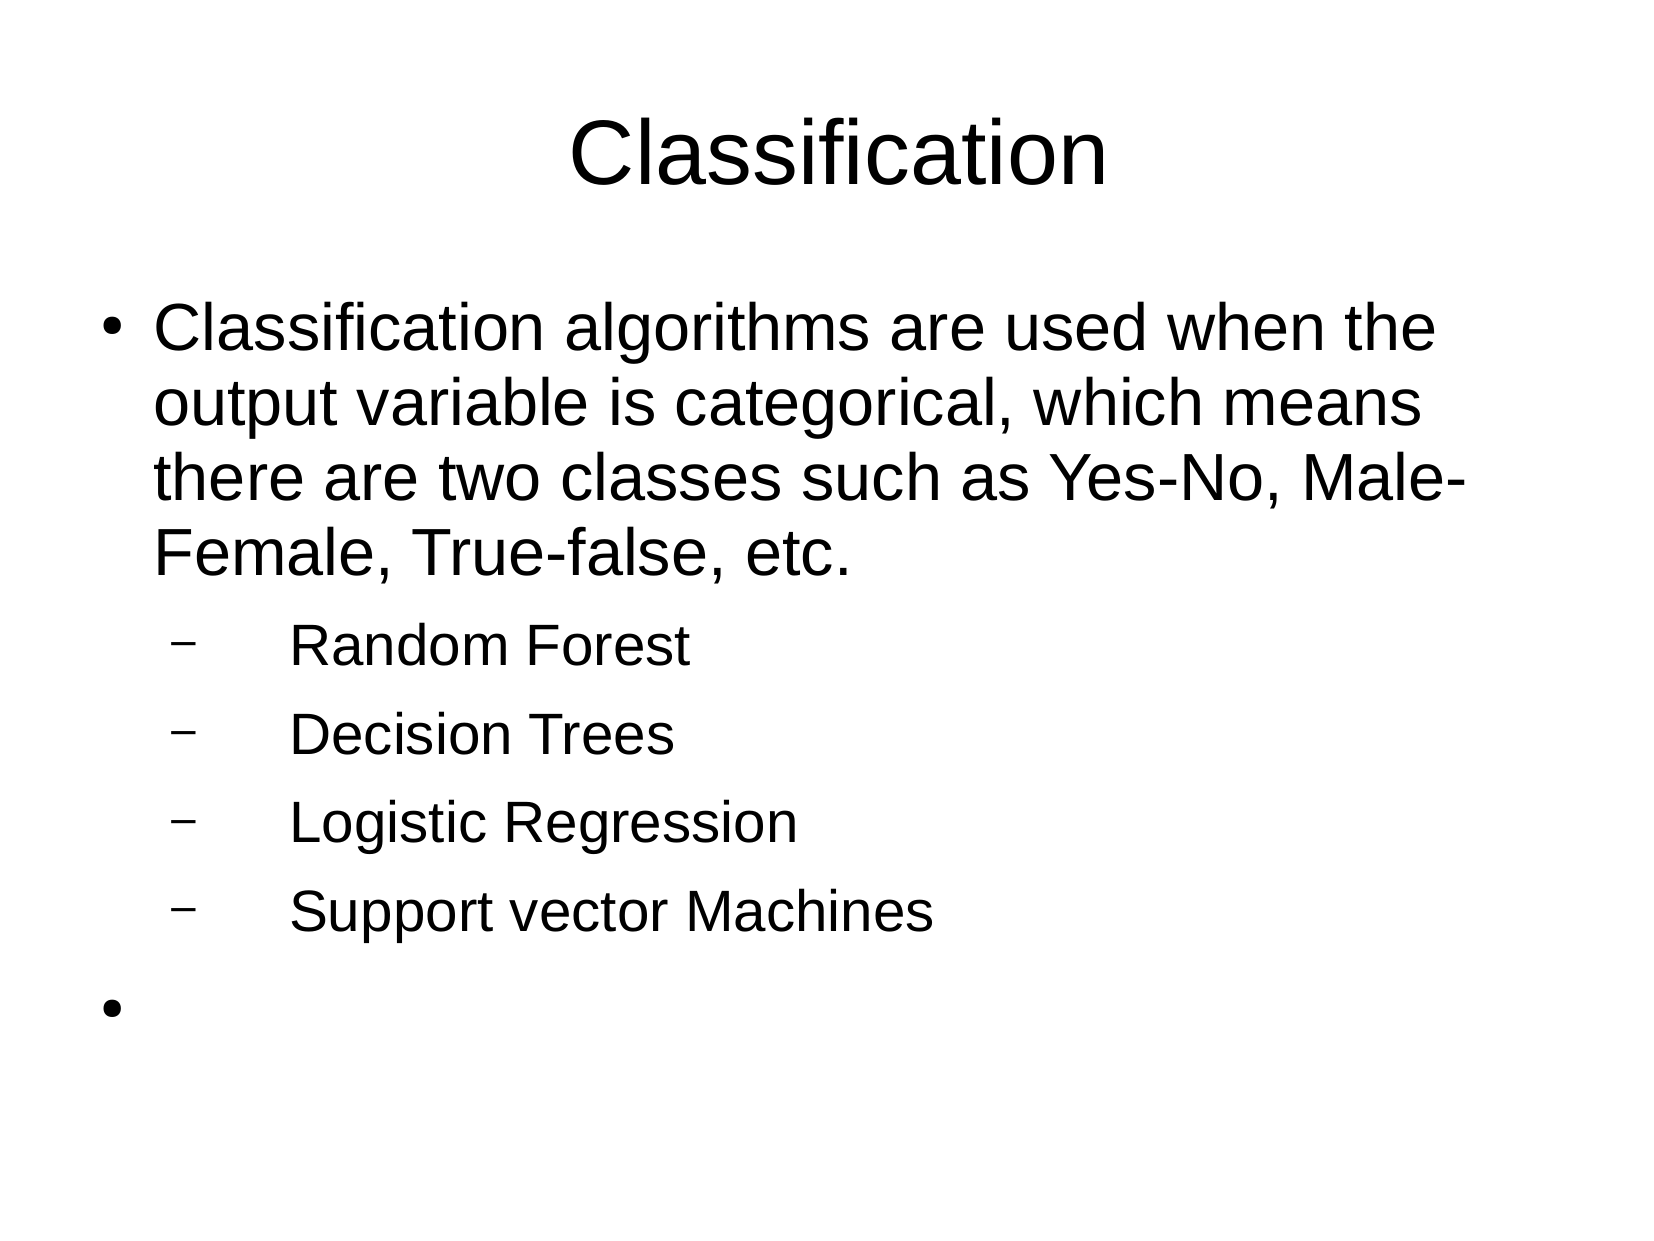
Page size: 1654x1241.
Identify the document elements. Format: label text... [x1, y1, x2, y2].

title Classification [82, 49, 1571, 257]
list Classification algorithms are used when the output variable is categorical, which means there are two classes such as Yes-No, Male-Female, True-false, etc. Random Forest Decision Trees Logistic Regression Support vector Machines [82, 290, 1571, 1010]
